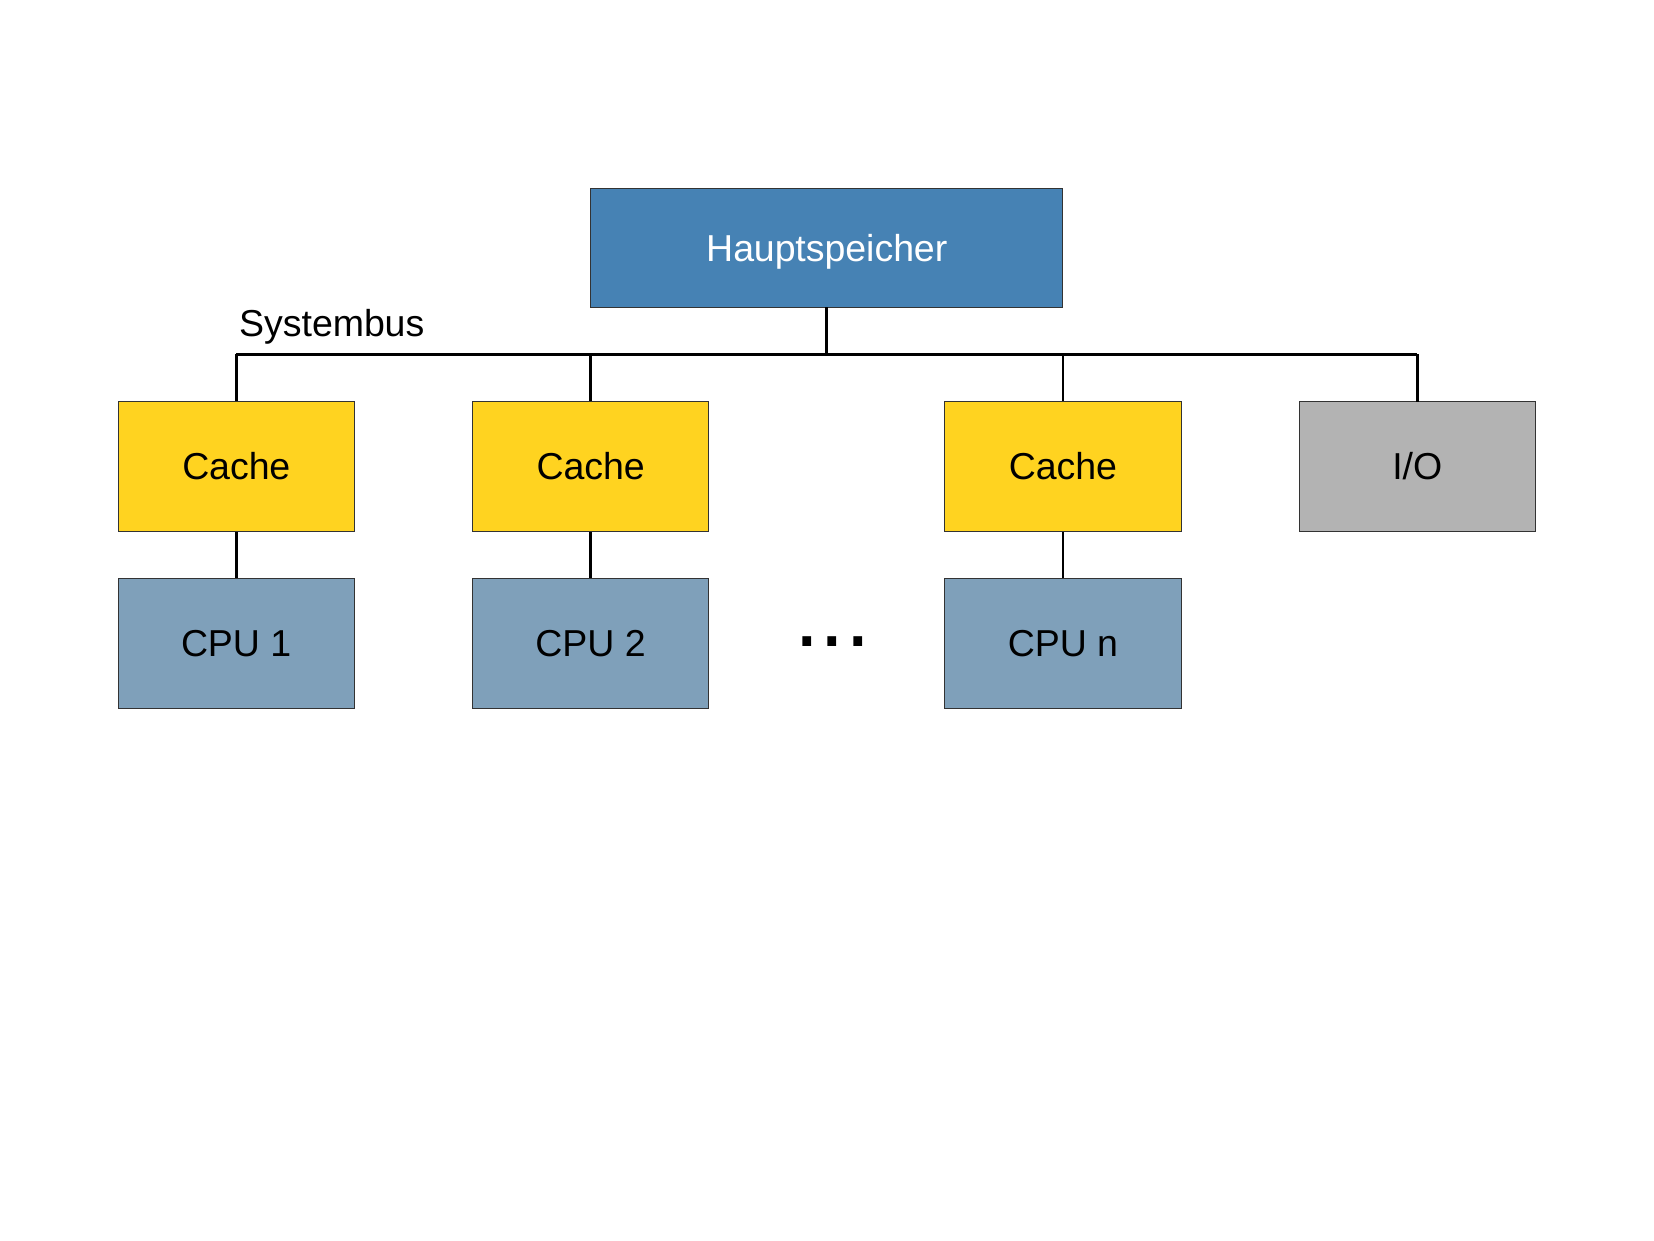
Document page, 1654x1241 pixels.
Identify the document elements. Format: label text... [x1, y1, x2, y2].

text_box Cache [472, 401, 709, 532]
text_box Cache [118, 401, 355, 532]
text_box CPU 2 [472, 578, 709, 709]
text_box Cache [944, 401, 1182, 532]
text_box Systembus [224, 295, 440, 353]
text_box I/O [1299, 401, 1536, 532]
text_box CPU n [944, 578, 1182, 709]
text_box CPU 1 [118, 578, 355, 709]
text_box Hauptspeicher [590, 188, 1063, 308]
text_box ... [779, 555, 886, 674]
